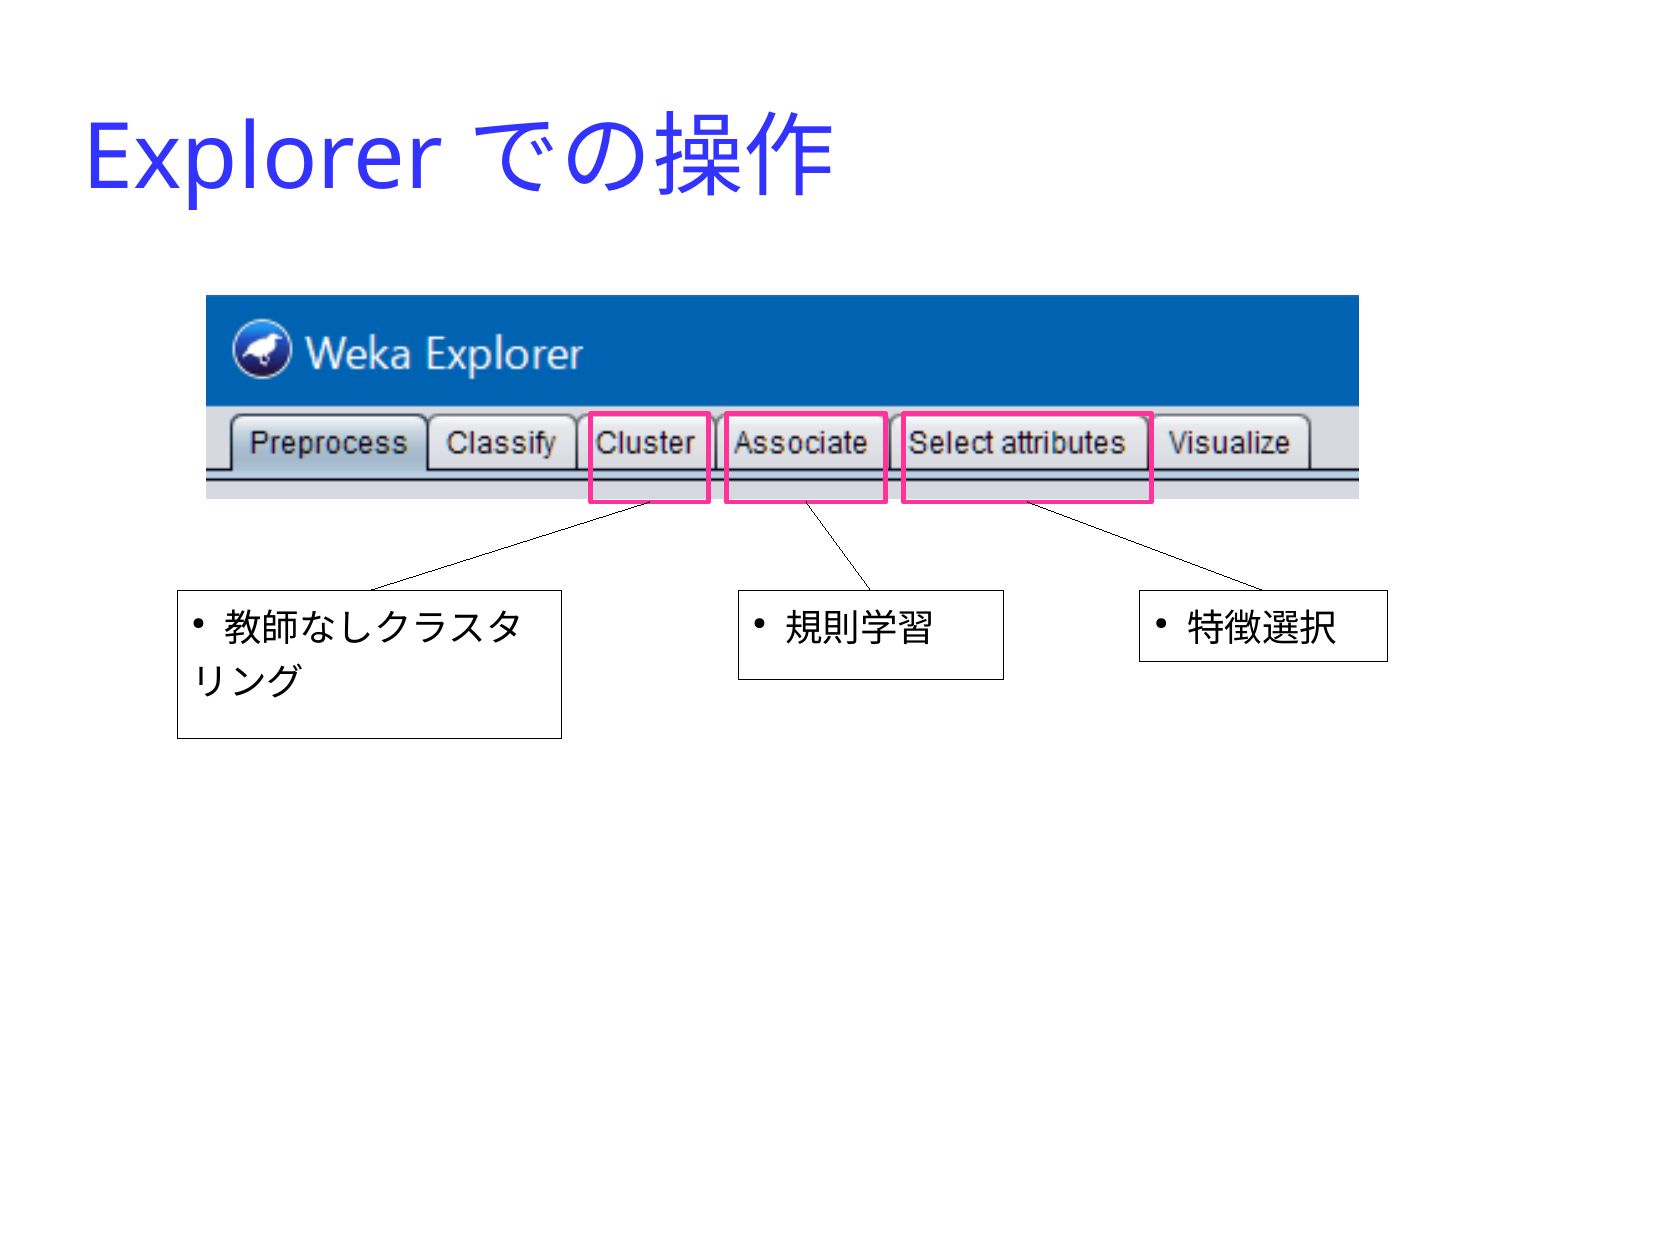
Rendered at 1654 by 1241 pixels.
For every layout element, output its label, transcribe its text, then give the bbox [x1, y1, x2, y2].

picture [906, 416, 1149, 499]
title Explorerでの操作 [82, 49, 1571, 257]
picture [729, 416, 883, 499]
text_box 特徴選択 [1139, 590, 1388, 662]
picture [206, 295, 1359, 499]
picture [593, 416, 706, 499]
text_box 教師なしクラスタリング [177, 590, 562, 739]
text_box 規則学習 [738, 590, 1004, 680]
